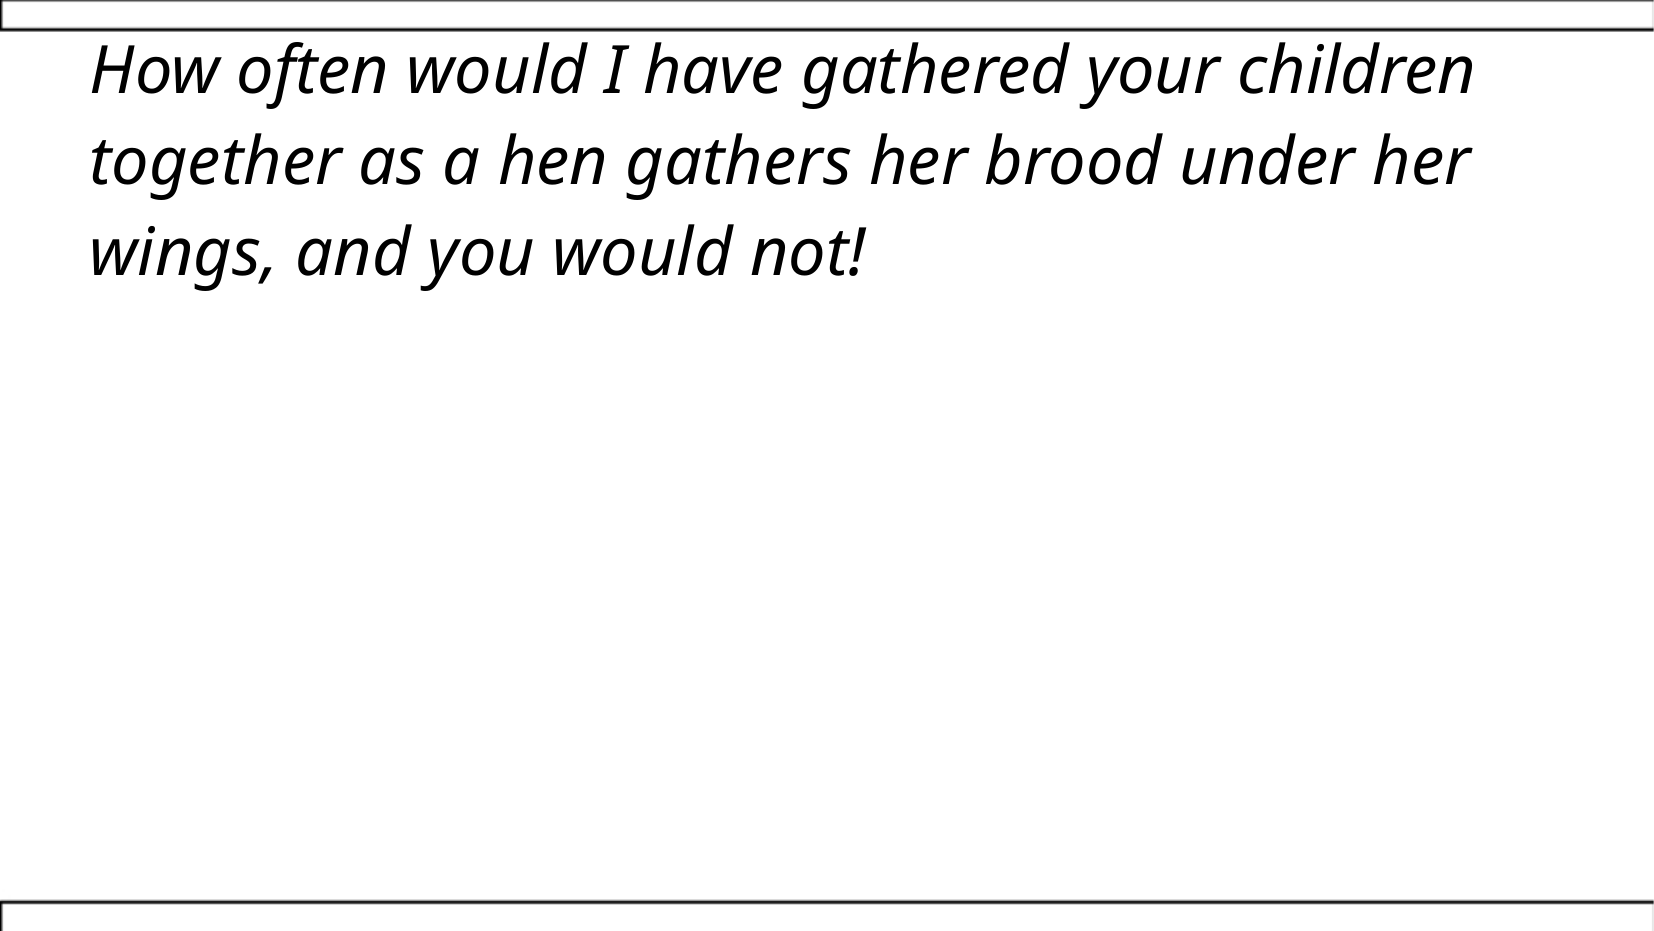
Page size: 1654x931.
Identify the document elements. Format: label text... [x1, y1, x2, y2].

text_box How often would I have gathered your children together as a hen gathers her brood under her wings, and you would not! [75, 15, 1576, 331]
picture [0, 0, 1654, 931]
